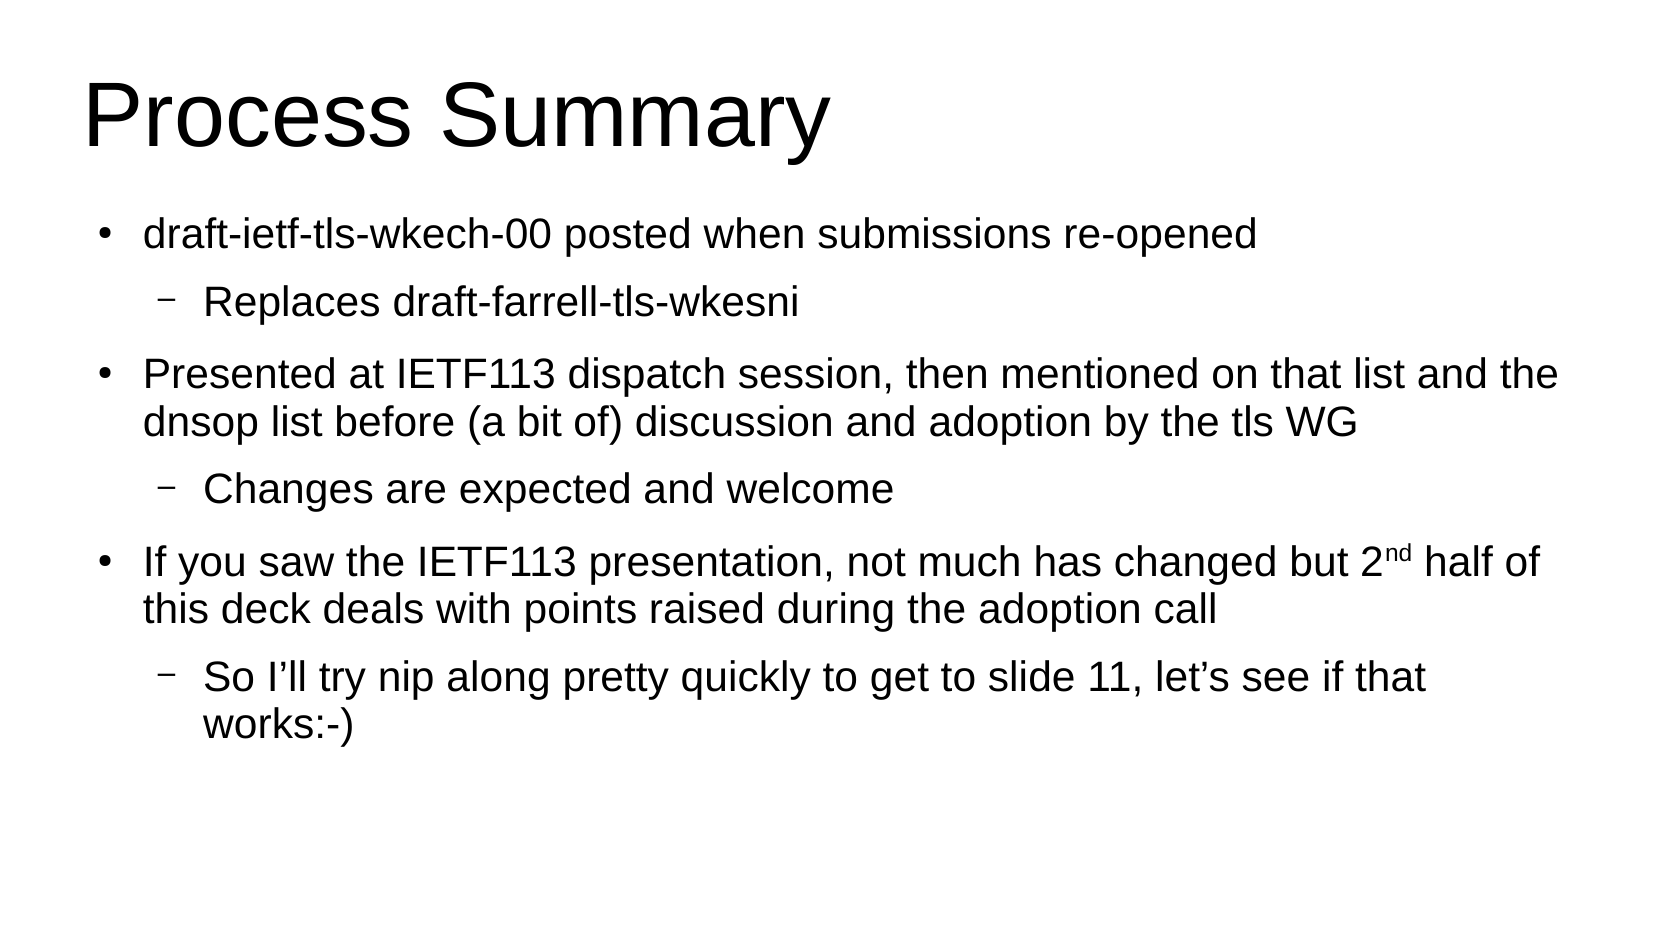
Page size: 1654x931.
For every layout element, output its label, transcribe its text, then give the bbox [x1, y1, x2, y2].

title Process Summary [82, 37, 1571, 193]
list draft-ietf-tls-wkech-00 posted when submissions re-opened Replaces draft-farrell-tls-wkesni Presented at IETF113 dispatch session, then mentioned on that list and the dnsop list before (a bit of) discussion and adoption by the tls WG Changes are expected and welcome If you saw the IETF113 presentation, not much has changed but 2nd half of this deck deals with points raised during the adoption call So I’ll try nip along pretty quickly to get to slide 11, let’s see if that works:-) [82, 210, 1571, 750]
